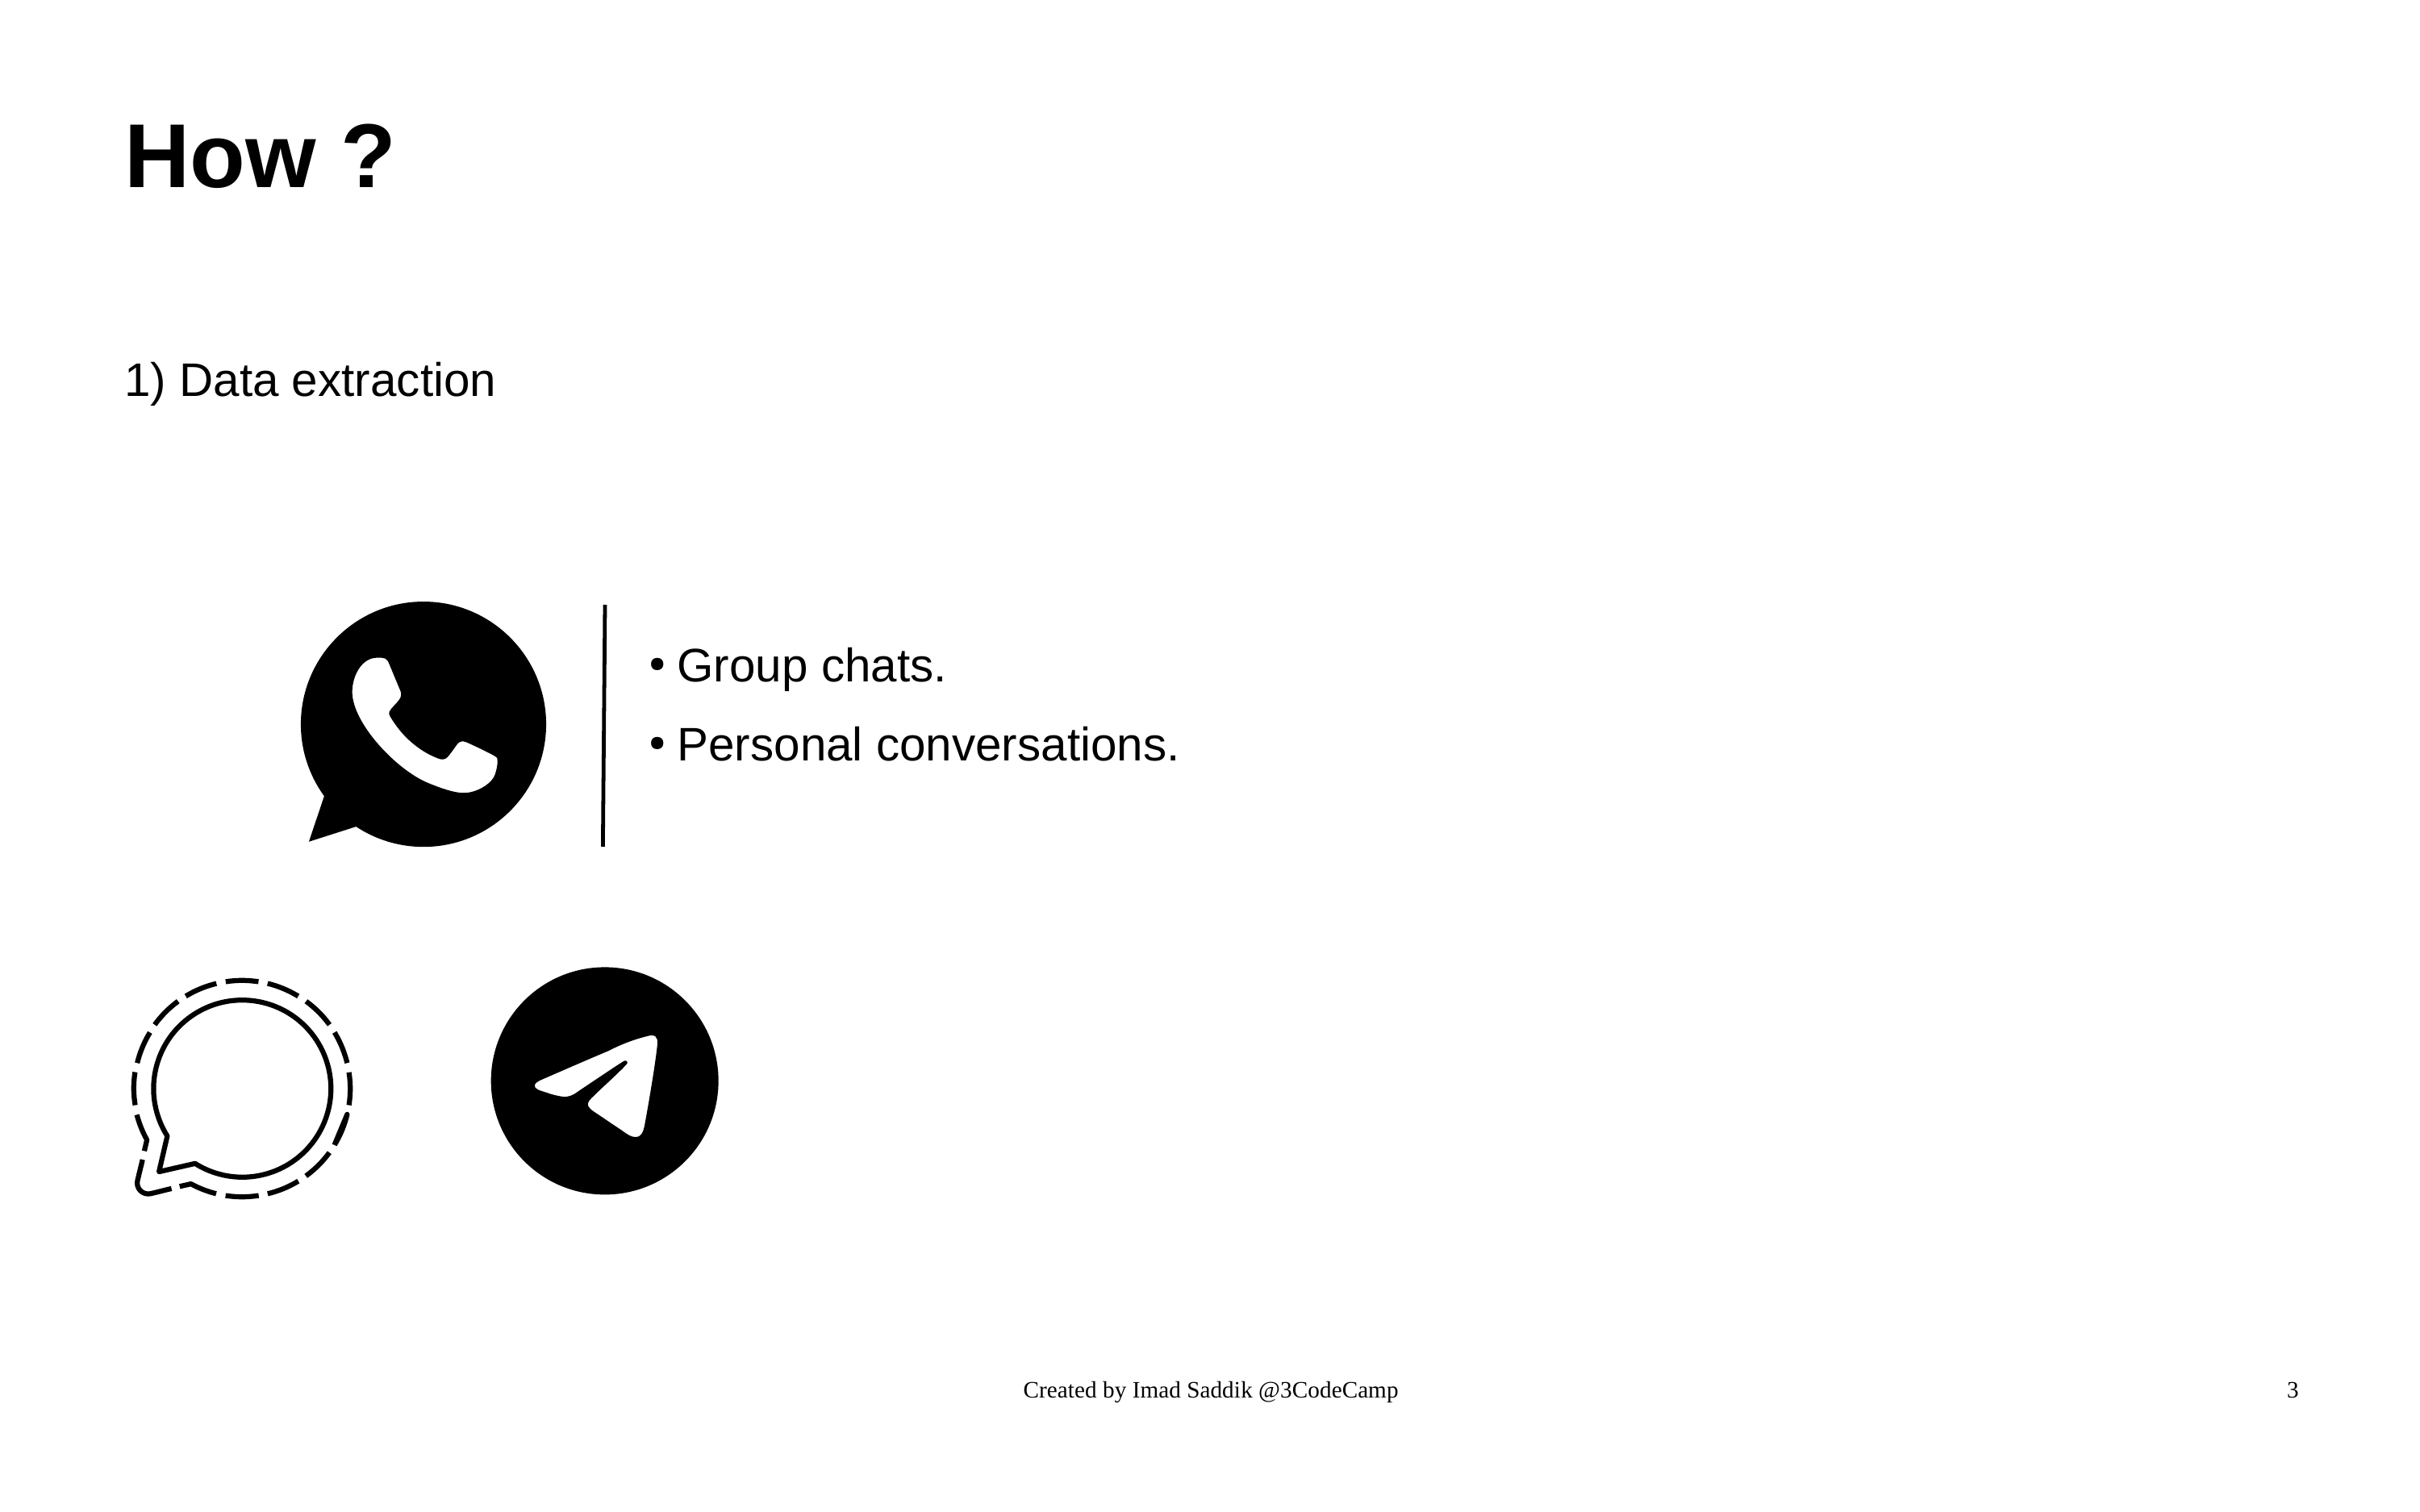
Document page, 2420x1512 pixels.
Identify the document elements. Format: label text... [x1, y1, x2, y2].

picture [300, 601, 547, 848]
picture [121, 968, 364, 1210]
text_box How ? [112, 61, 1194, 251]
text_box Data extraction [112, 322, 607, 570]
picture [484, 959, 727, 1202]
text_box Group chats. Personal conversations. [636, 607, 2239, 817]
